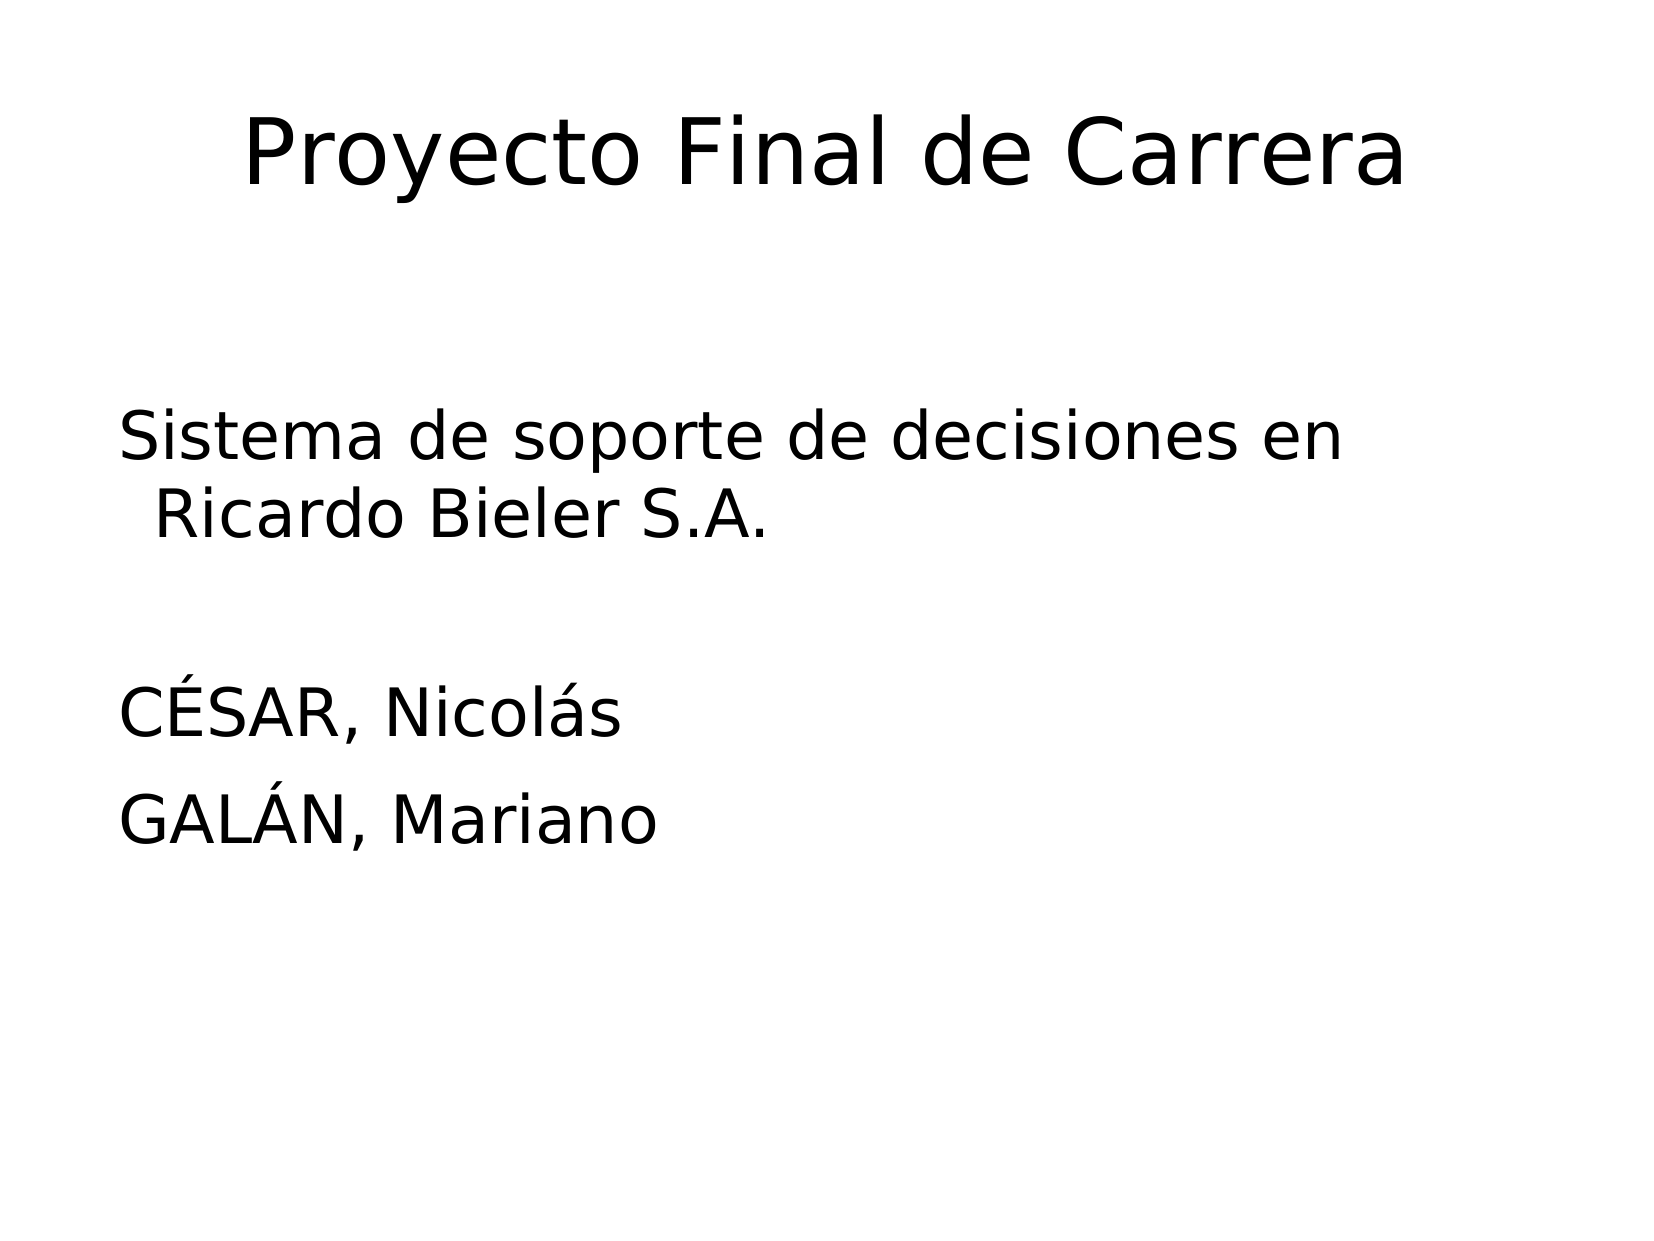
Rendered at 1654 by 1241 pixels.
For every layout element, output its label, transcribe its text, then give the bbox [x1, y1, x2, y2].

title Proyecto Final de Carrera [82, 49, 1571, 257]
list Sistema de soporte de decisiones en Ricardo Bieler S.A. CÉSAR, Nicolás GALÁN, Mariano [82, 290, 1571, 1109]
